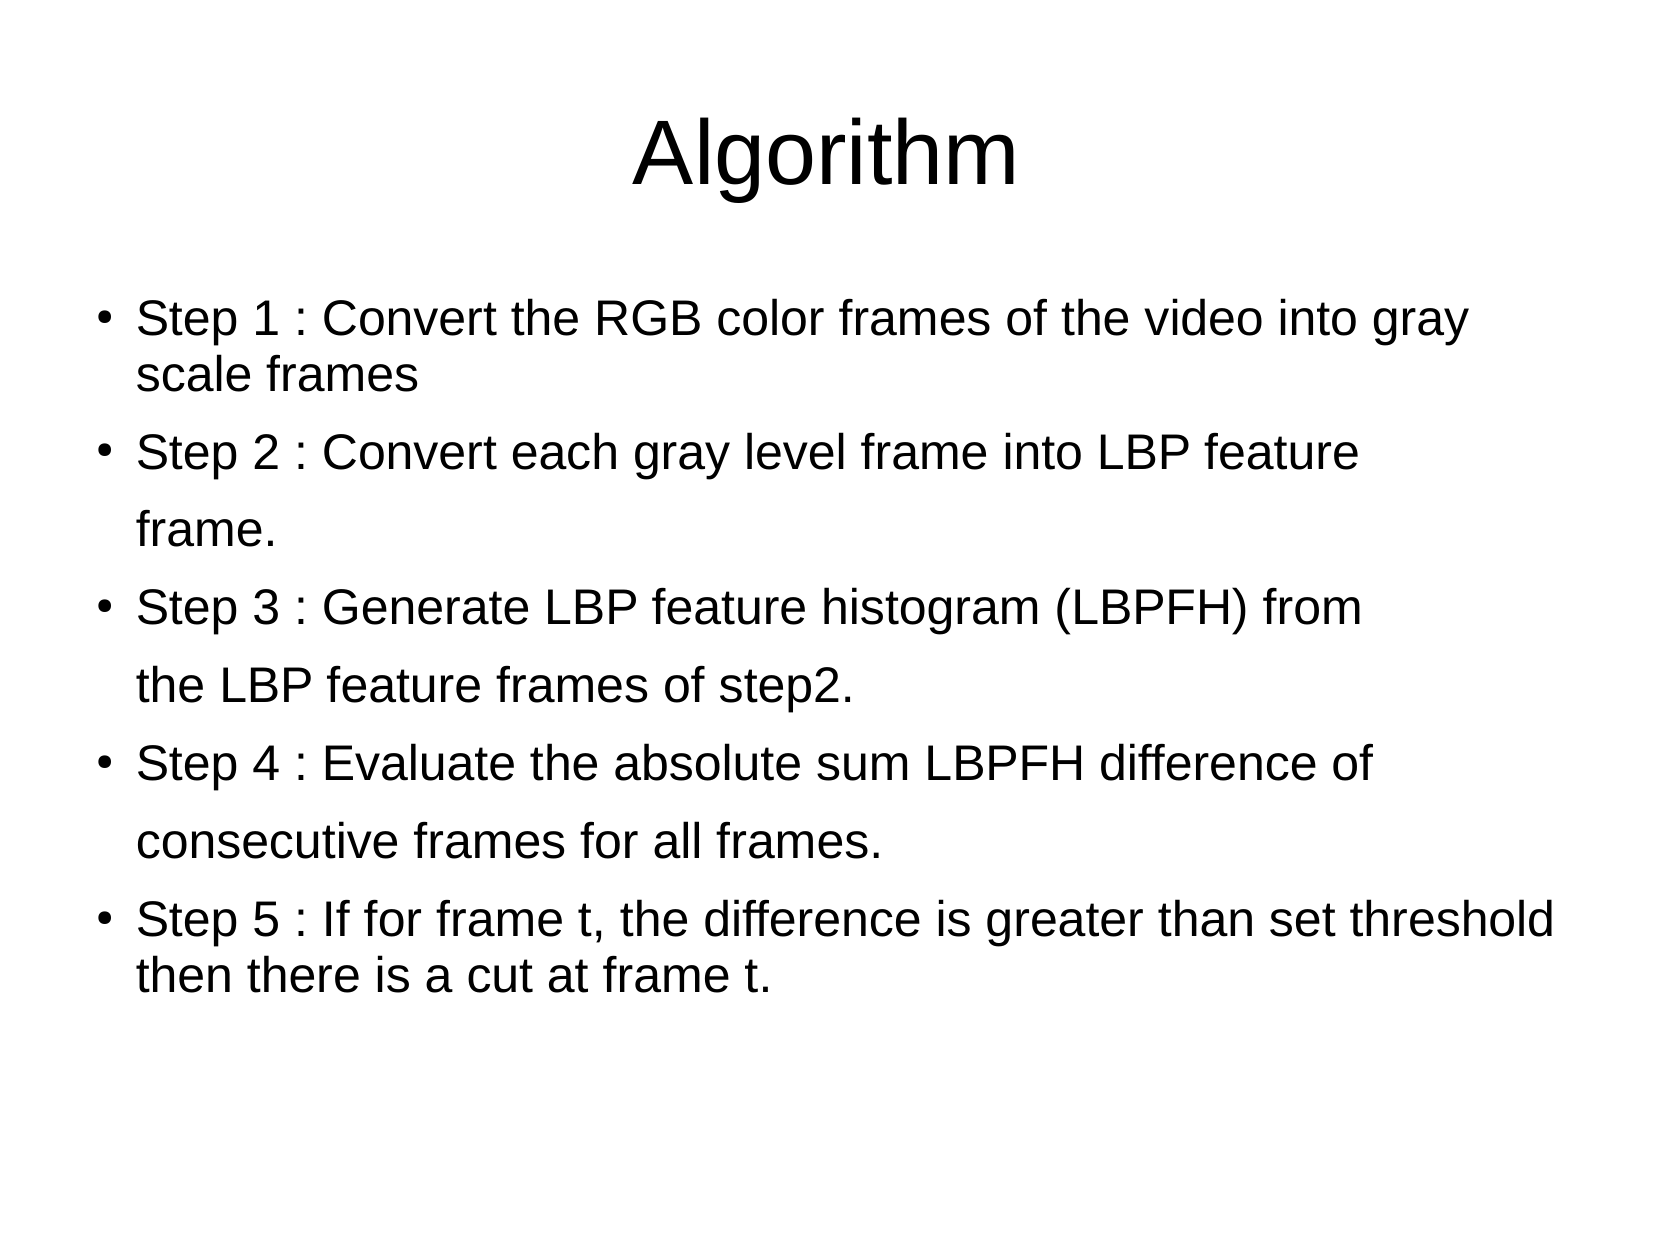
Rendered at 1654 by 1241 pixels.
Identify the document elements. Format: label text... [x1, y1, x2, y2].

list Step 1 : Convert the RGB color frames of the video into gray scale frames Step 2 : Convert each gray level frame into LBP feature frame. Step 3 : Generate LBP feature histogram (LBPFH) from the LBP feature frames of step2. Step 4 : Evaluate the absolute sum LBPFH difference of consecutive frames for all frames. Step 5 : If for frame t, the difference is greater than set threshold then there is a cut at frame t. [82, 290, 1571, 1010]
title Algorithm [82, 49, 1571, 257]
